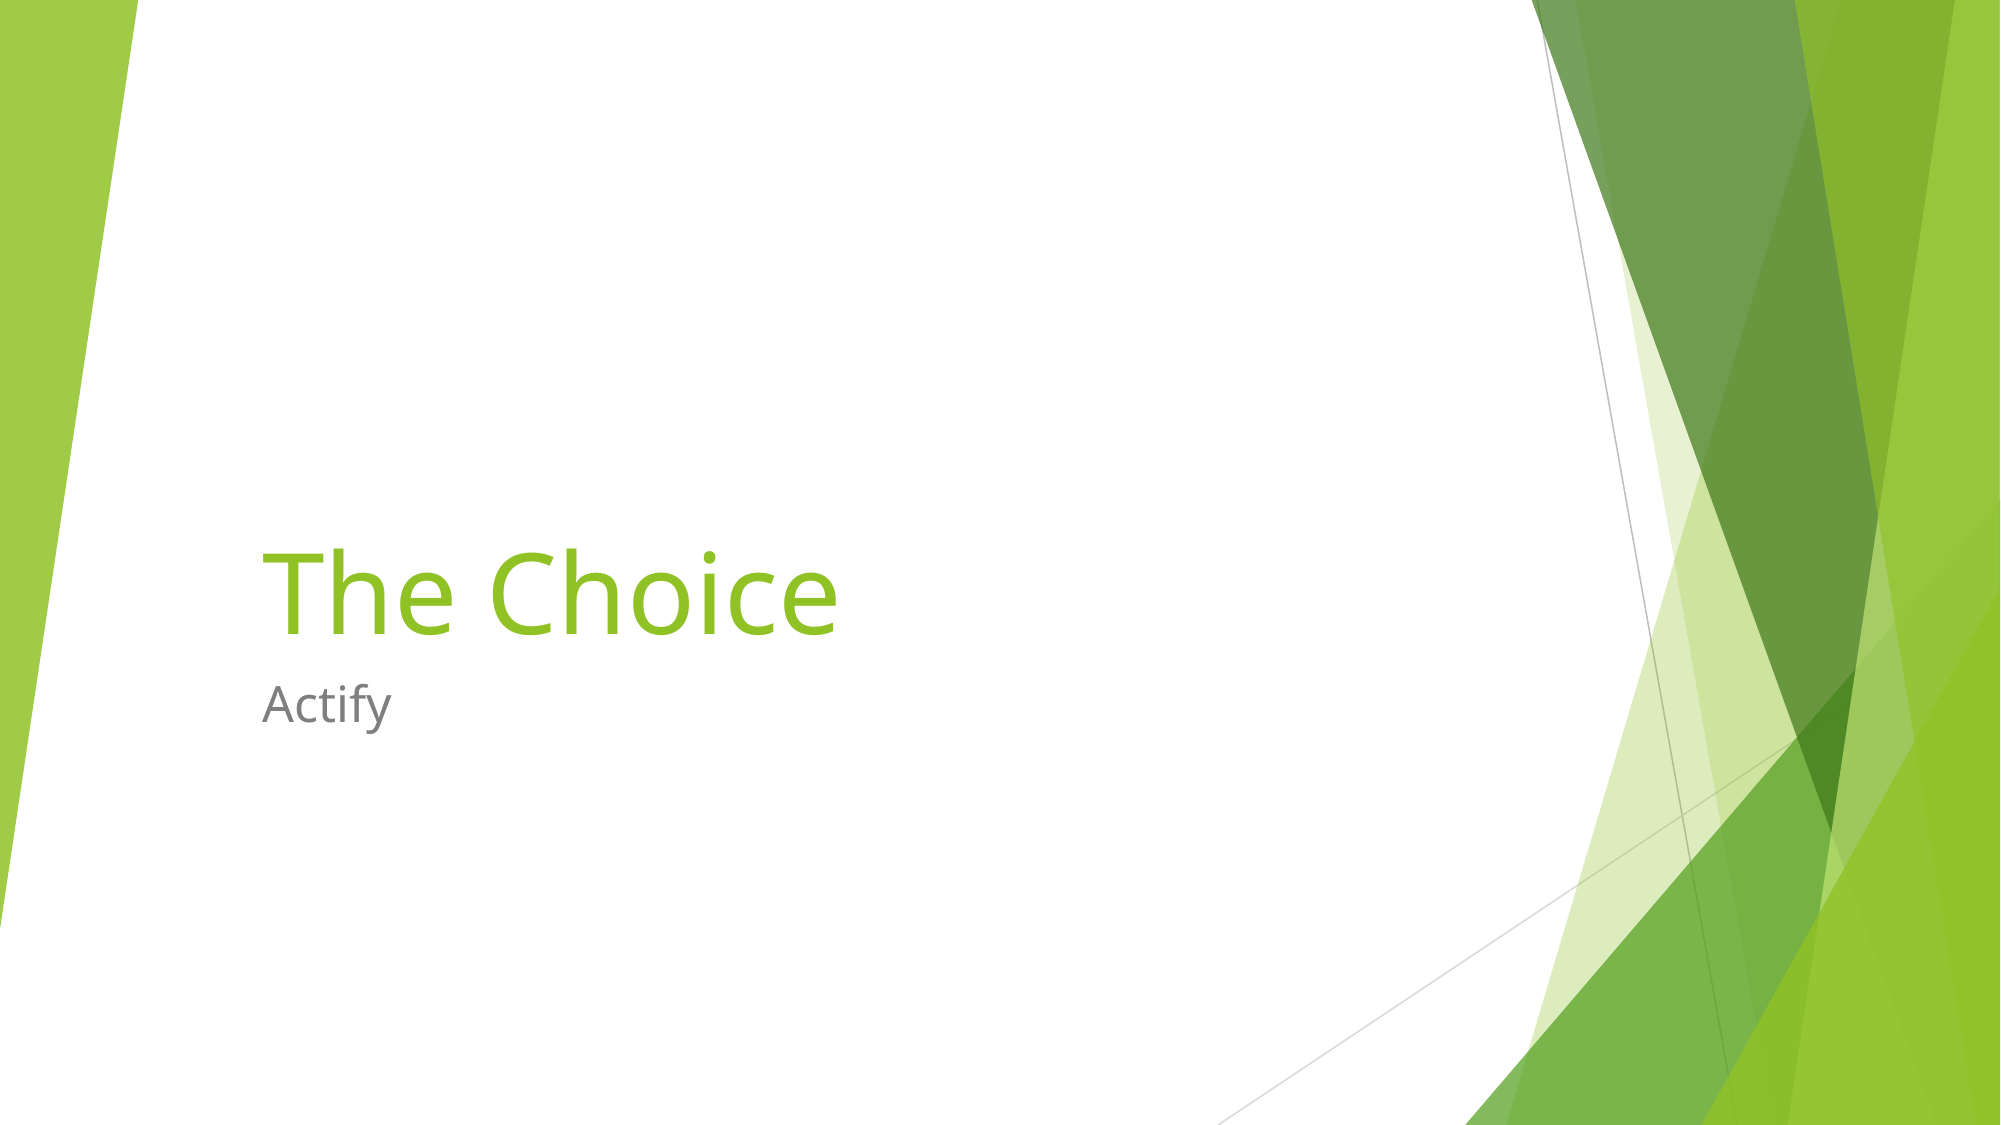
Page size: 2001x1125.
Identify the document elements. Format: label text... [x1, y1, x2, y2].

title The Choice [247, 394, 1522, 664]
subtitle Actify [247, 664, 1522, 845]
